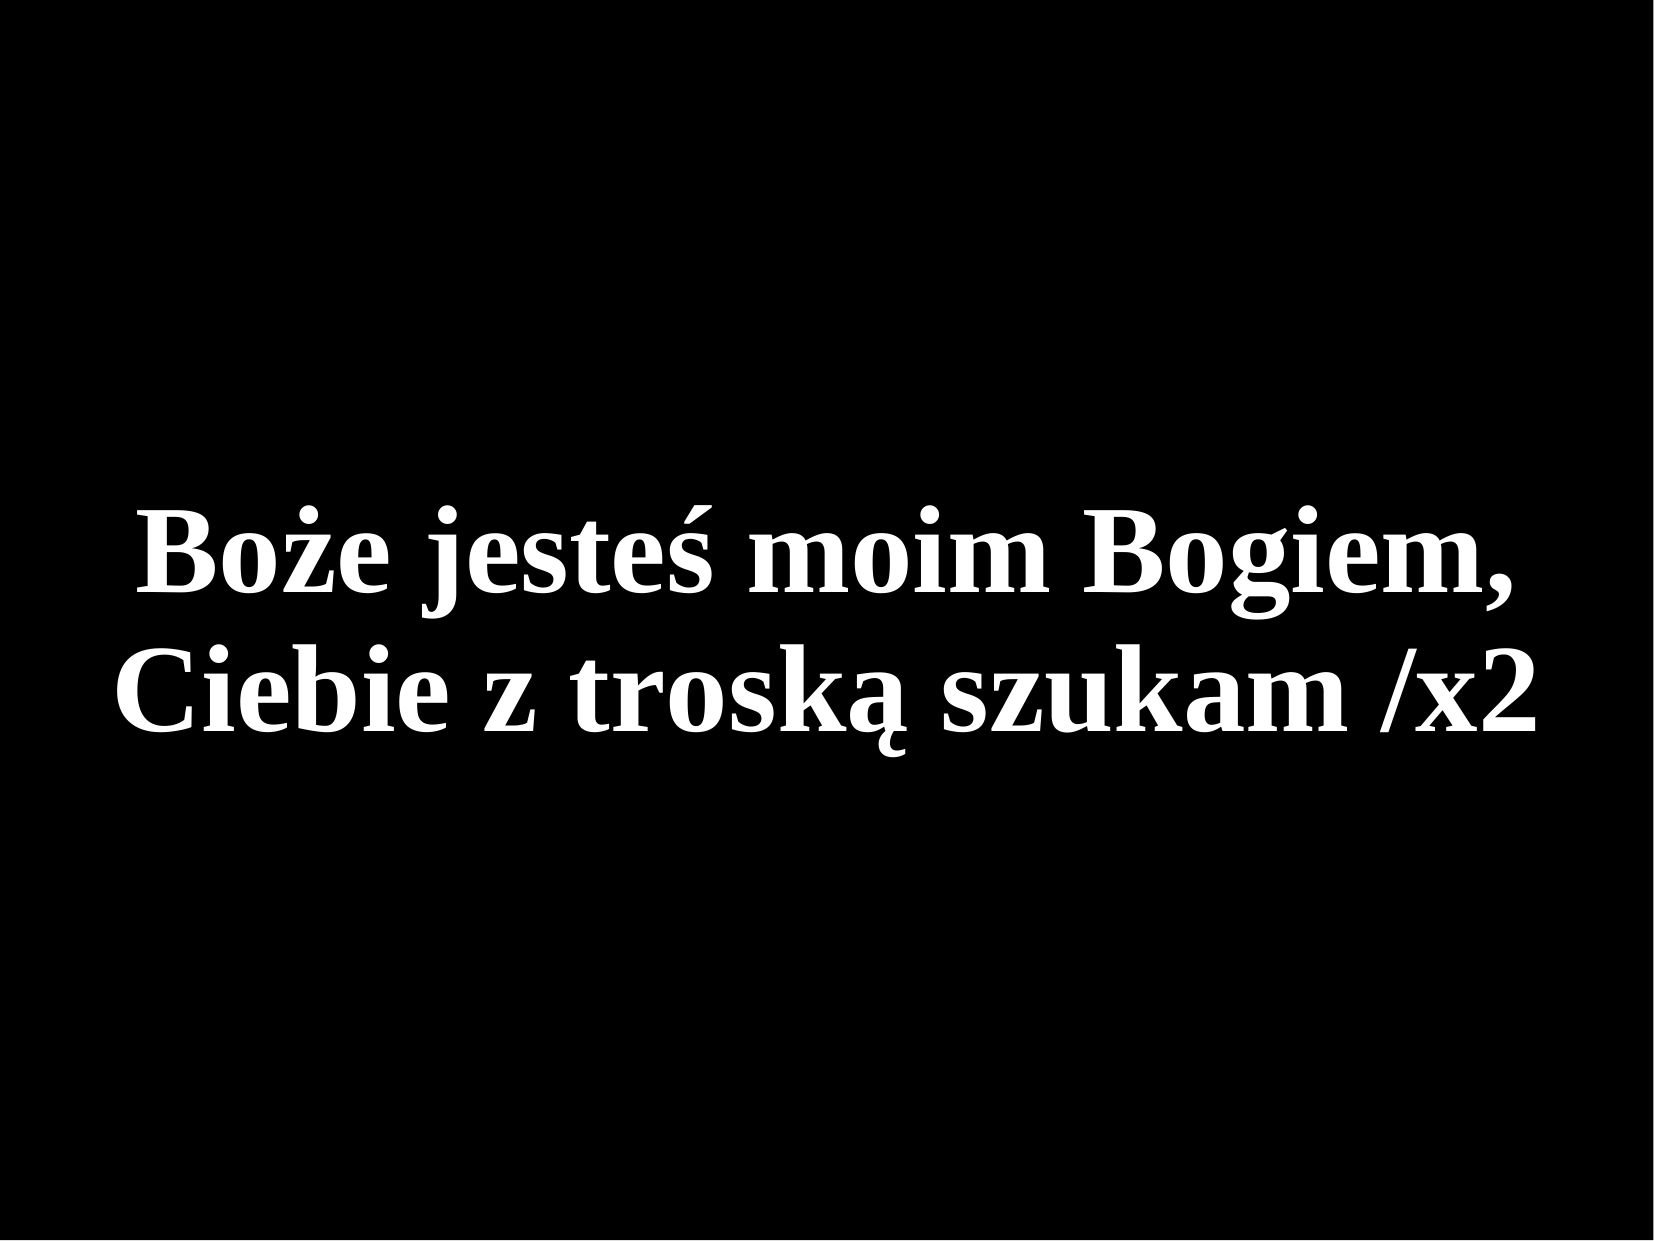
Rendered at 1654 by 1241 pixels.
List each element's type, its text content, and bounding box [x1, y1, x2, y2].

title Boże jesteś moim Bogiem, Ciebie z troską szukam /x2 [0, 0, 1654, 1241]
